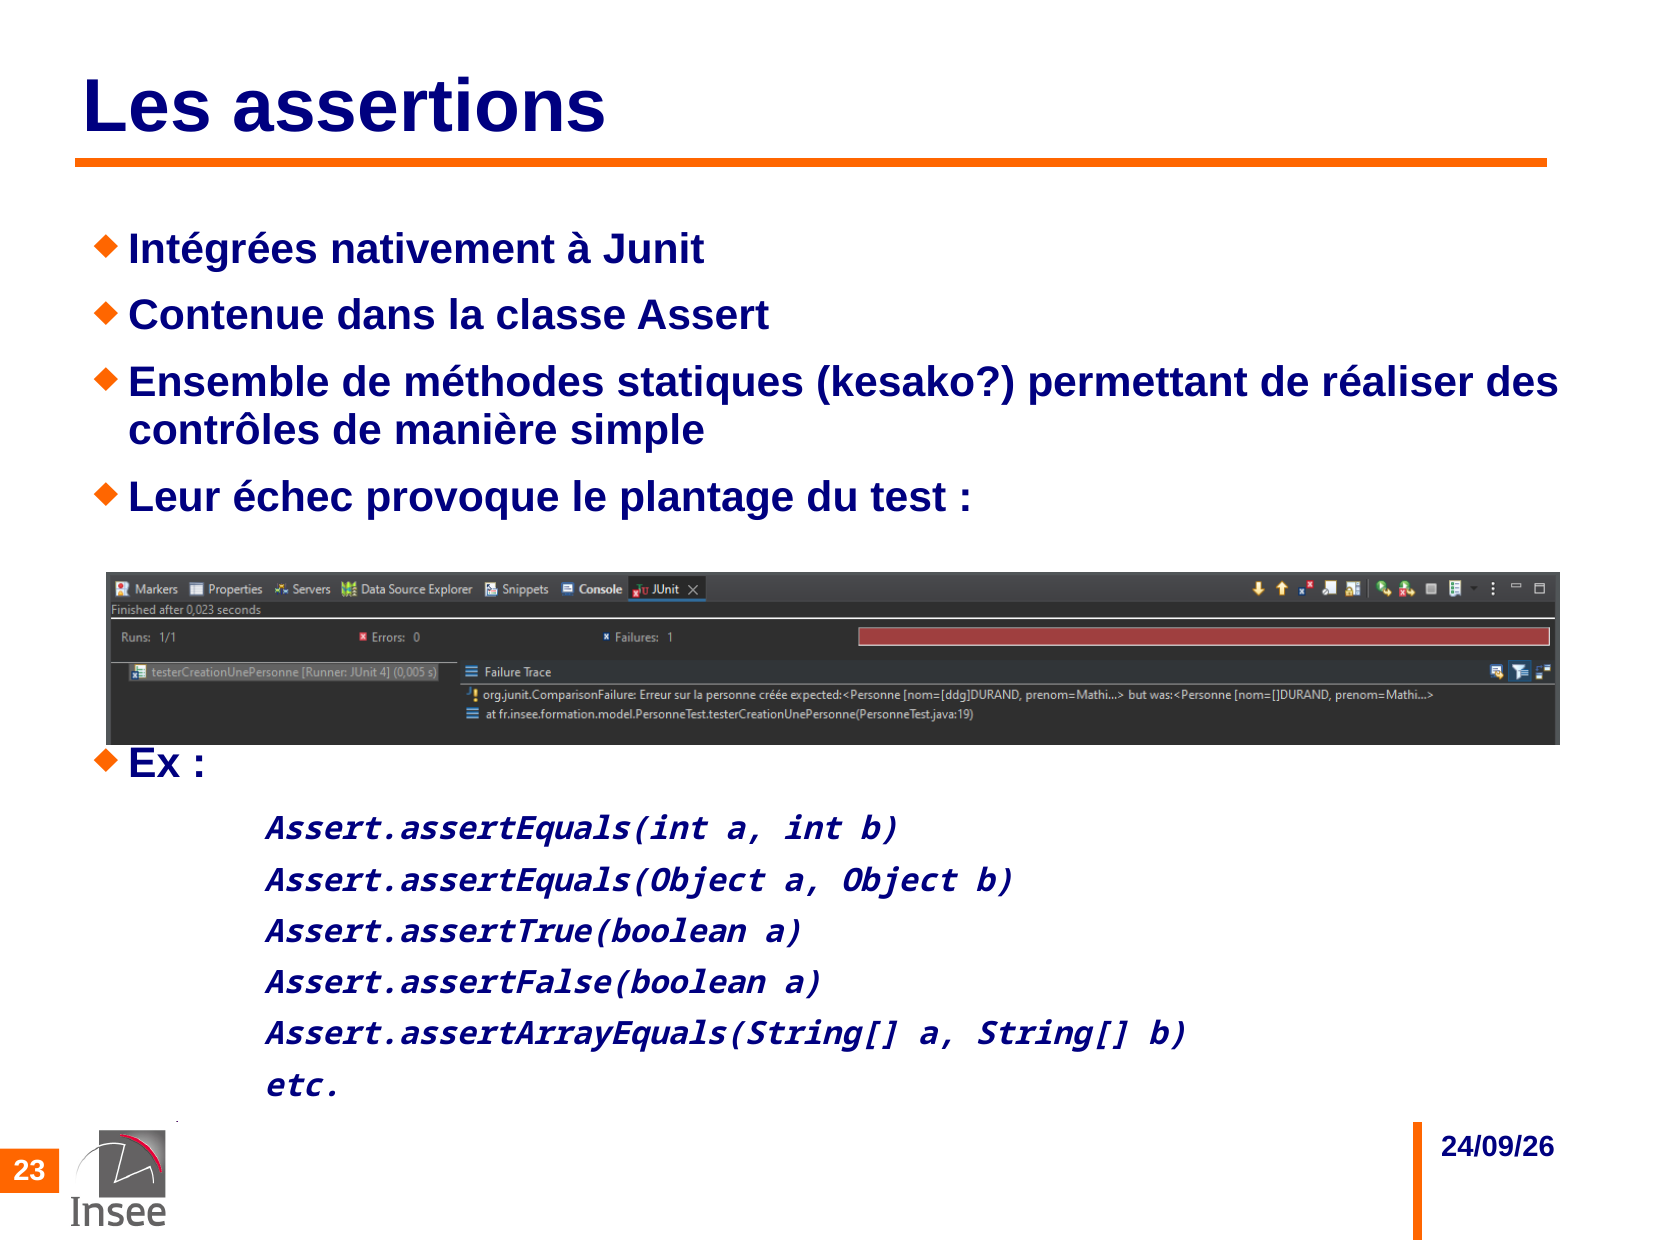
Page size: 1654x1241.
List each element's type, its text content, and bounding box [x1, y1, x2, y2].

list Intégrées nativement à Junit Contenue dans la classe Assert Ensemble de méthodes statiques (kesako?) permettant de réaliser des contrôles de manière simple Leur échec provoque le plantage du test : Ex : Assert.assertEquals(int a, int b) Assert.assertEquals(Object a, Object b) Assert.assertTrue(boolean a) Assert.assertFalse(boolean a) Assert.assertArrayEquals(String[] a, String[] b) etc. [82, 224, 1571, 1111]
picture [62, 1121, 178, 1241]
picture [106, 572, 1560, 745]
title Les assertions [82, 49, 1619, 163]
